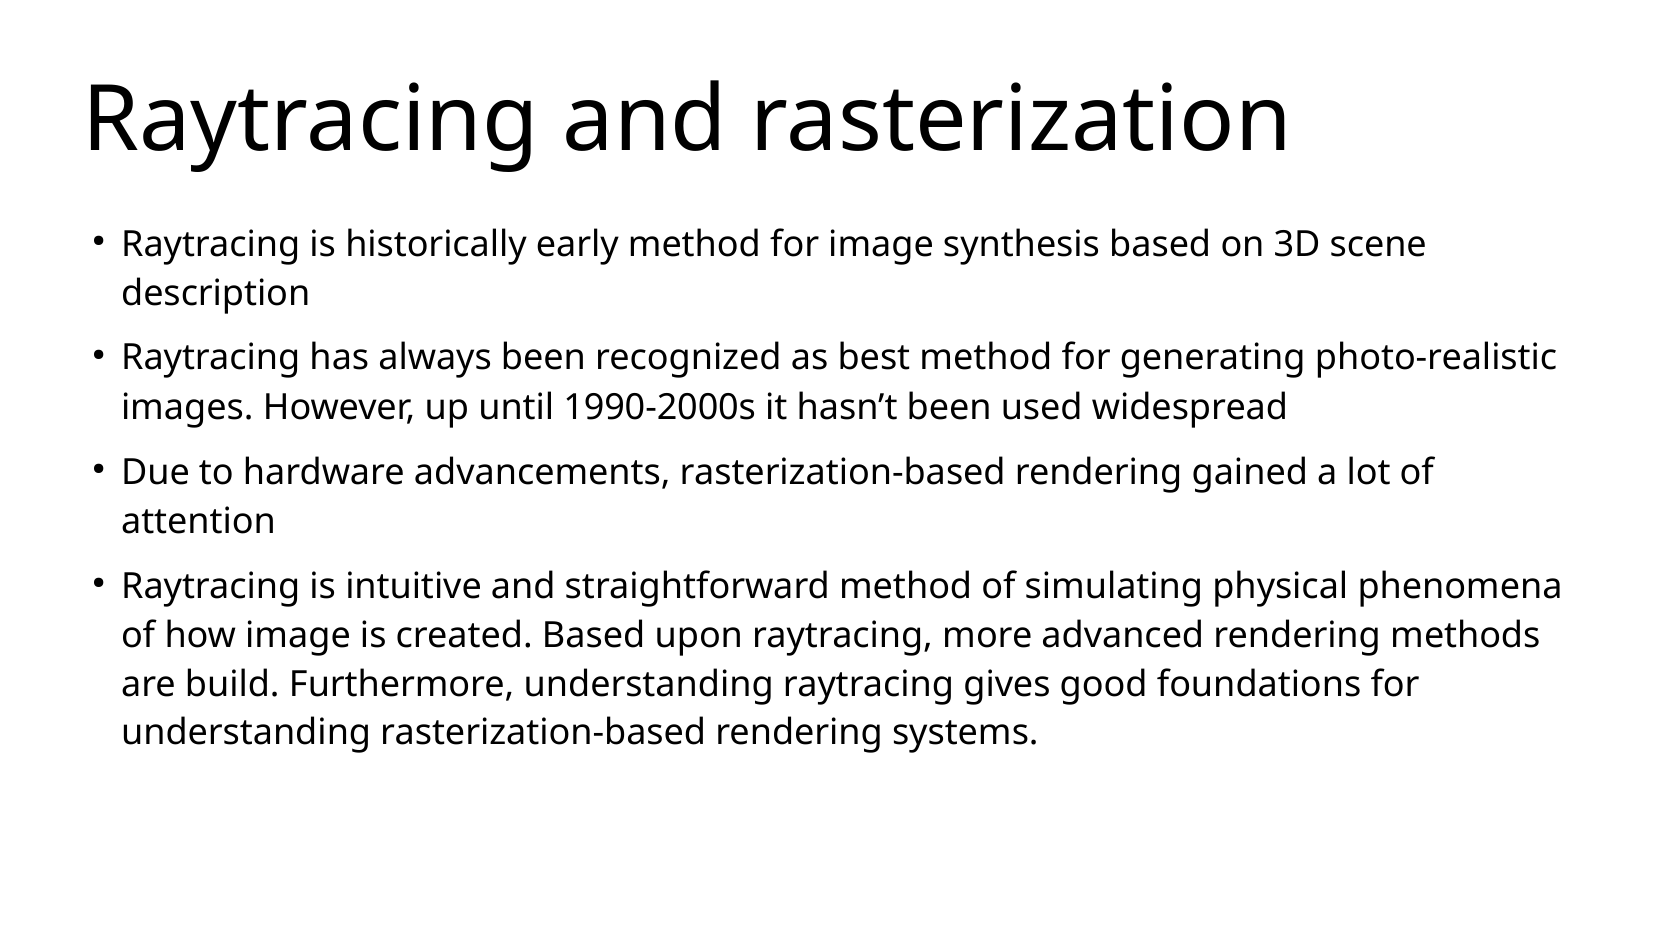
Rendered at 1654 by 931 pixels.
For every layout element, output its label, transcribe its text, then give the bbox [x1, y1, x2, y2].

list Raytracing is historically early method for image synthesis based on 3D scene description Raytracing has always been recognized as best method for generating photo-realistic images. However, up until 1990-2000s it hasn’t been used widespread Due to hardware advancements, rasterization-based rendering gained a lot of attention Raytracing is intuitive and straightforward method of simulating physical phenomena of how image is created. Based upon raytracing, more advanced rendering methods are build. Furthermore, understanding raytracing gives good foundations for understanding rasterization-based rendering systems. [82, 217, 1571, 758]
title Raytracing and rasterization [82, 37, 1571, 193]
